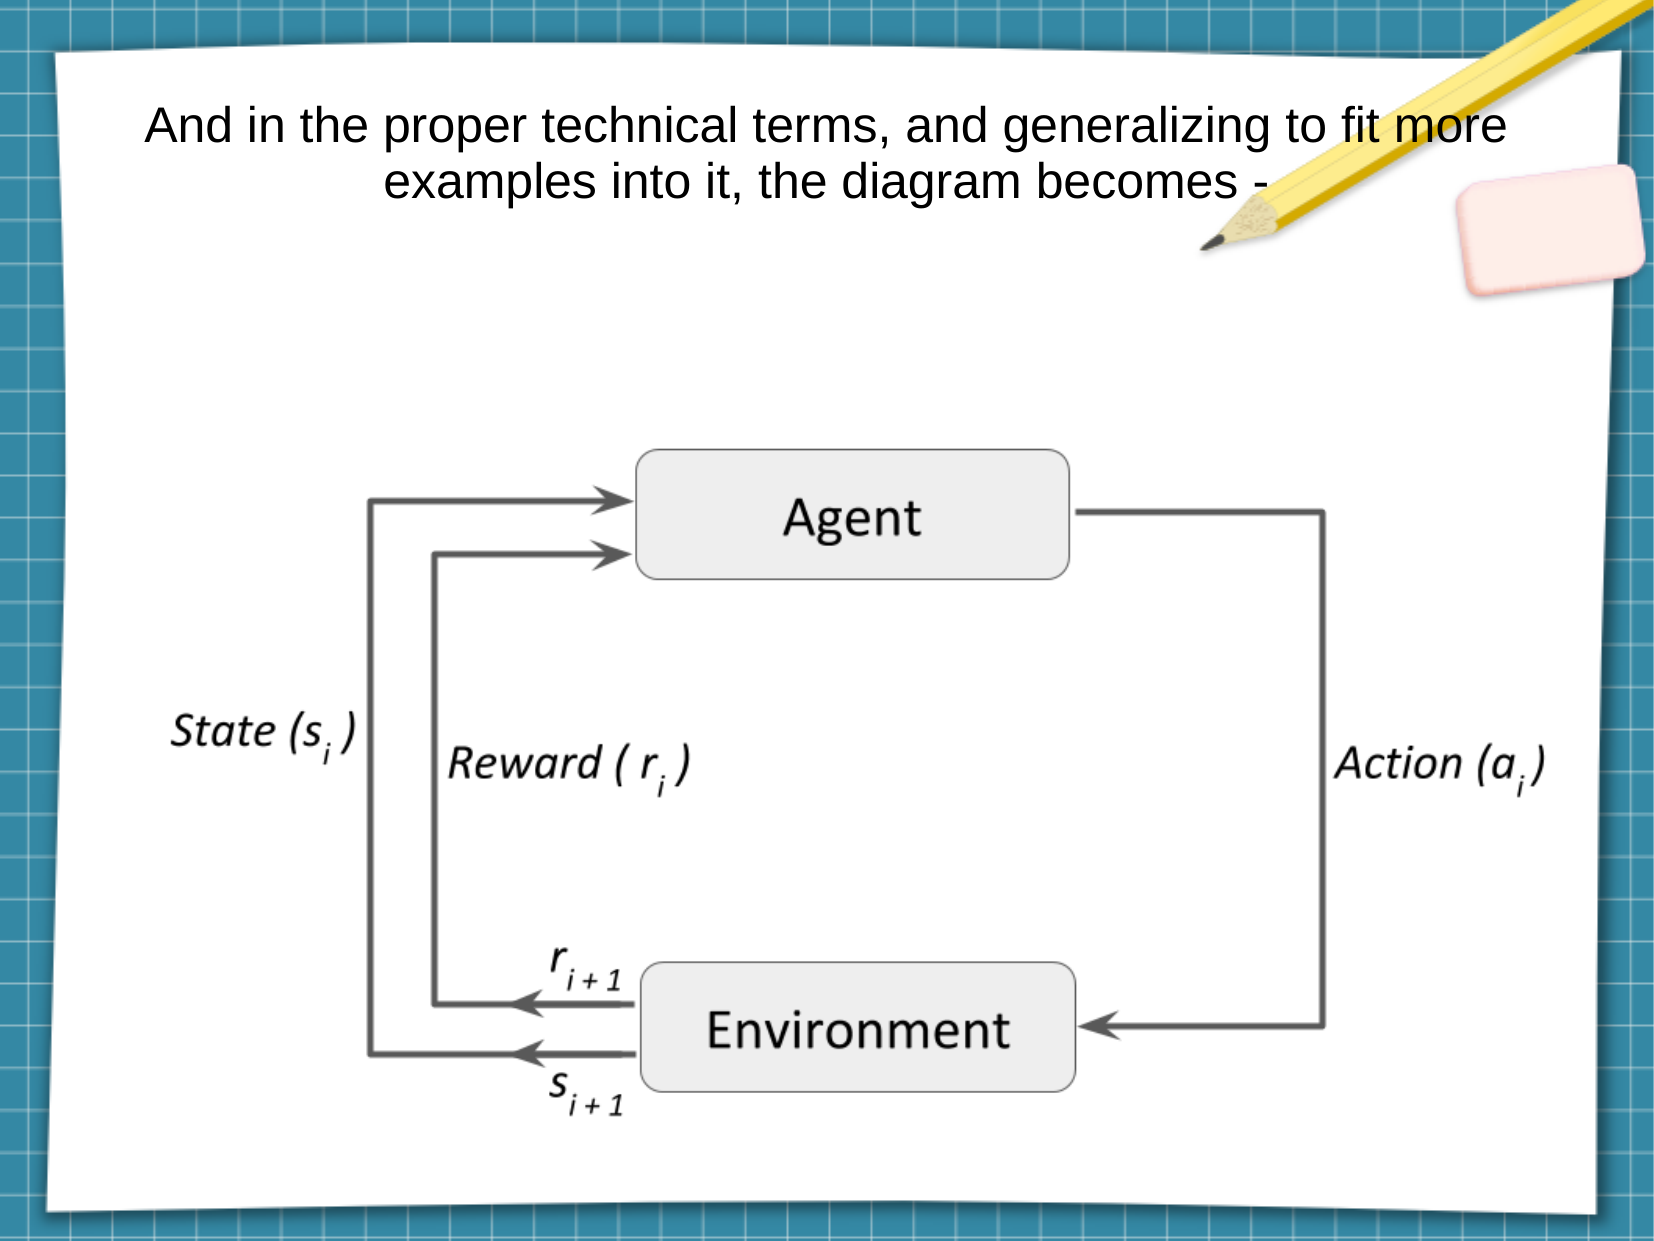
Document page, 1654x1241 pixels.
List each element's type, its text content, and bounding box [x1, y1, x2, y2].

title And in the proper technical terms, and generalizing to fit more examples into it, the diagram becomes - [82, 49, 1571, 257]
picture [0, 0, 1654, 1241]
